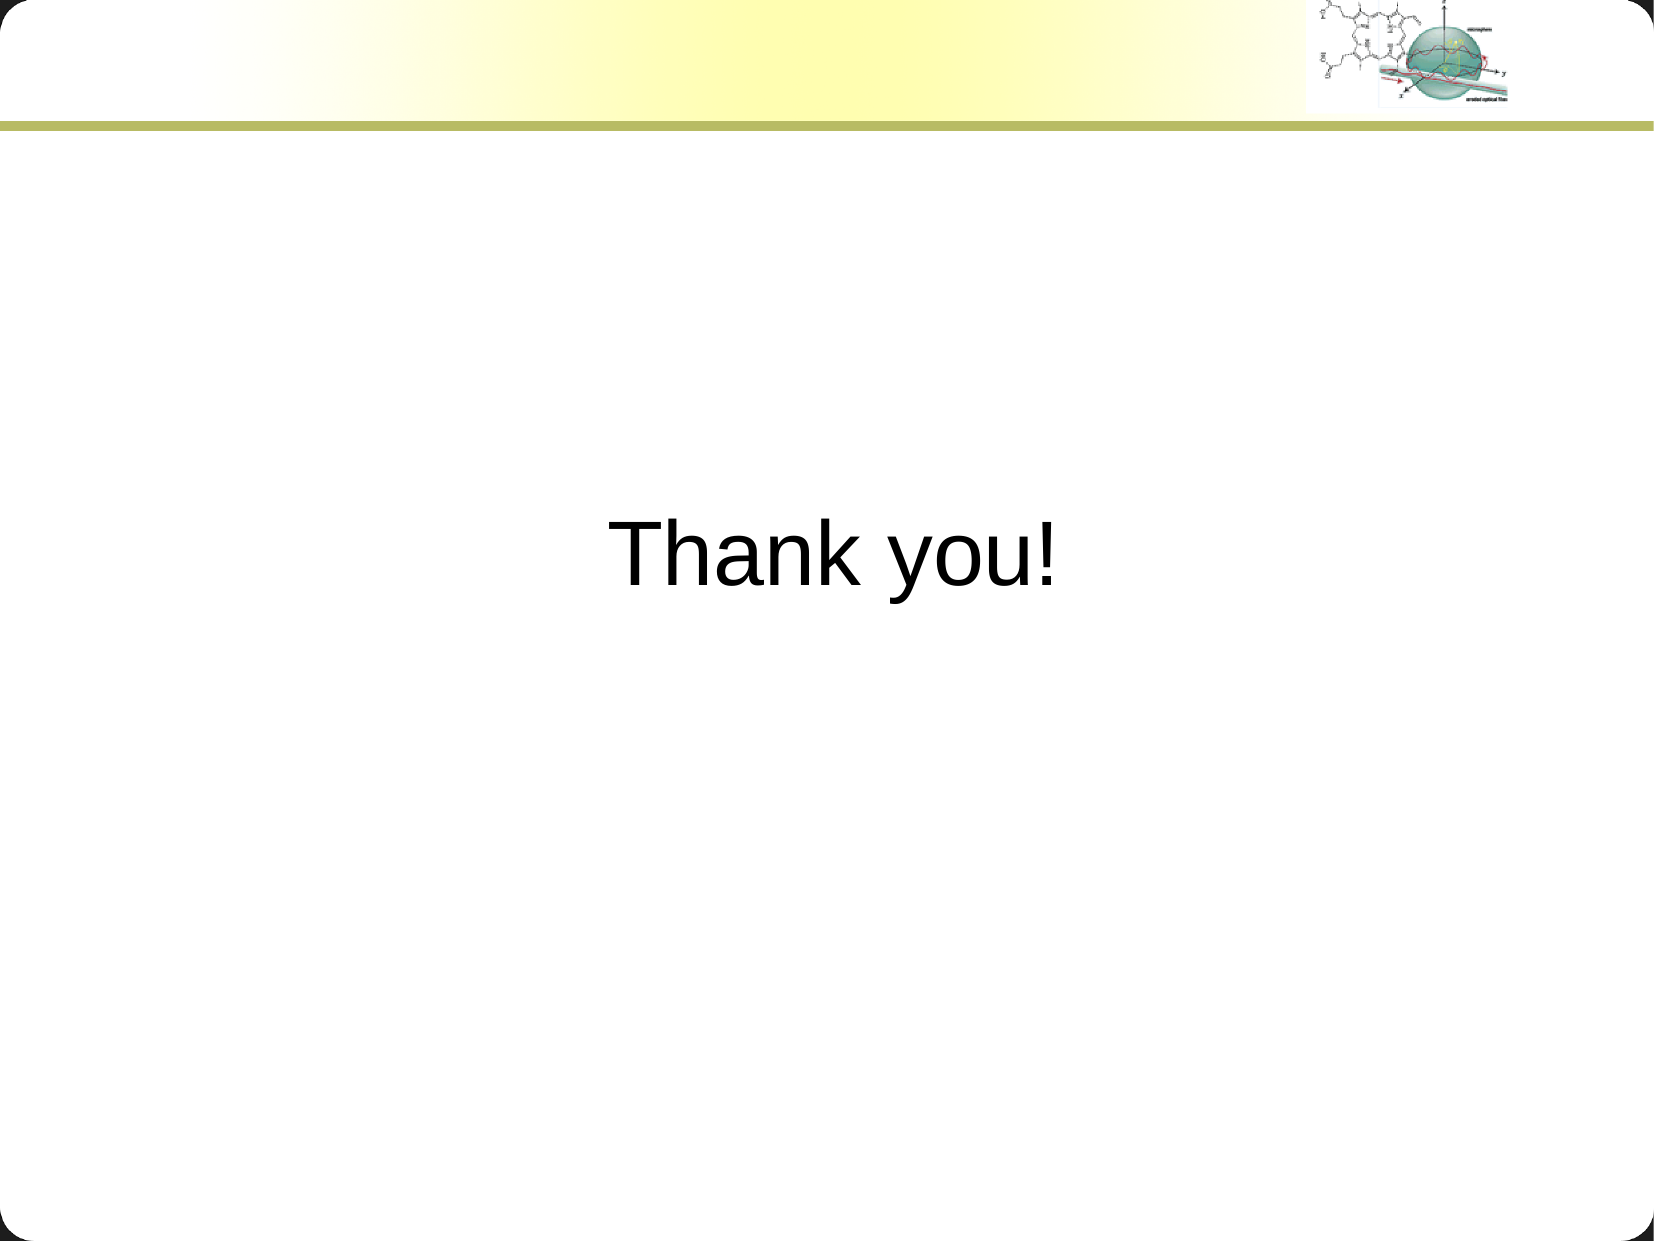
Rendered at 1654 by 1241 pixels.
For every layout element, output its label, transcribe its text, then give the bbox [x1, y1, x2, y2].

title Thank you! [90, 450, 1579, 658]
picture [0, 0, 1654, 1241]
